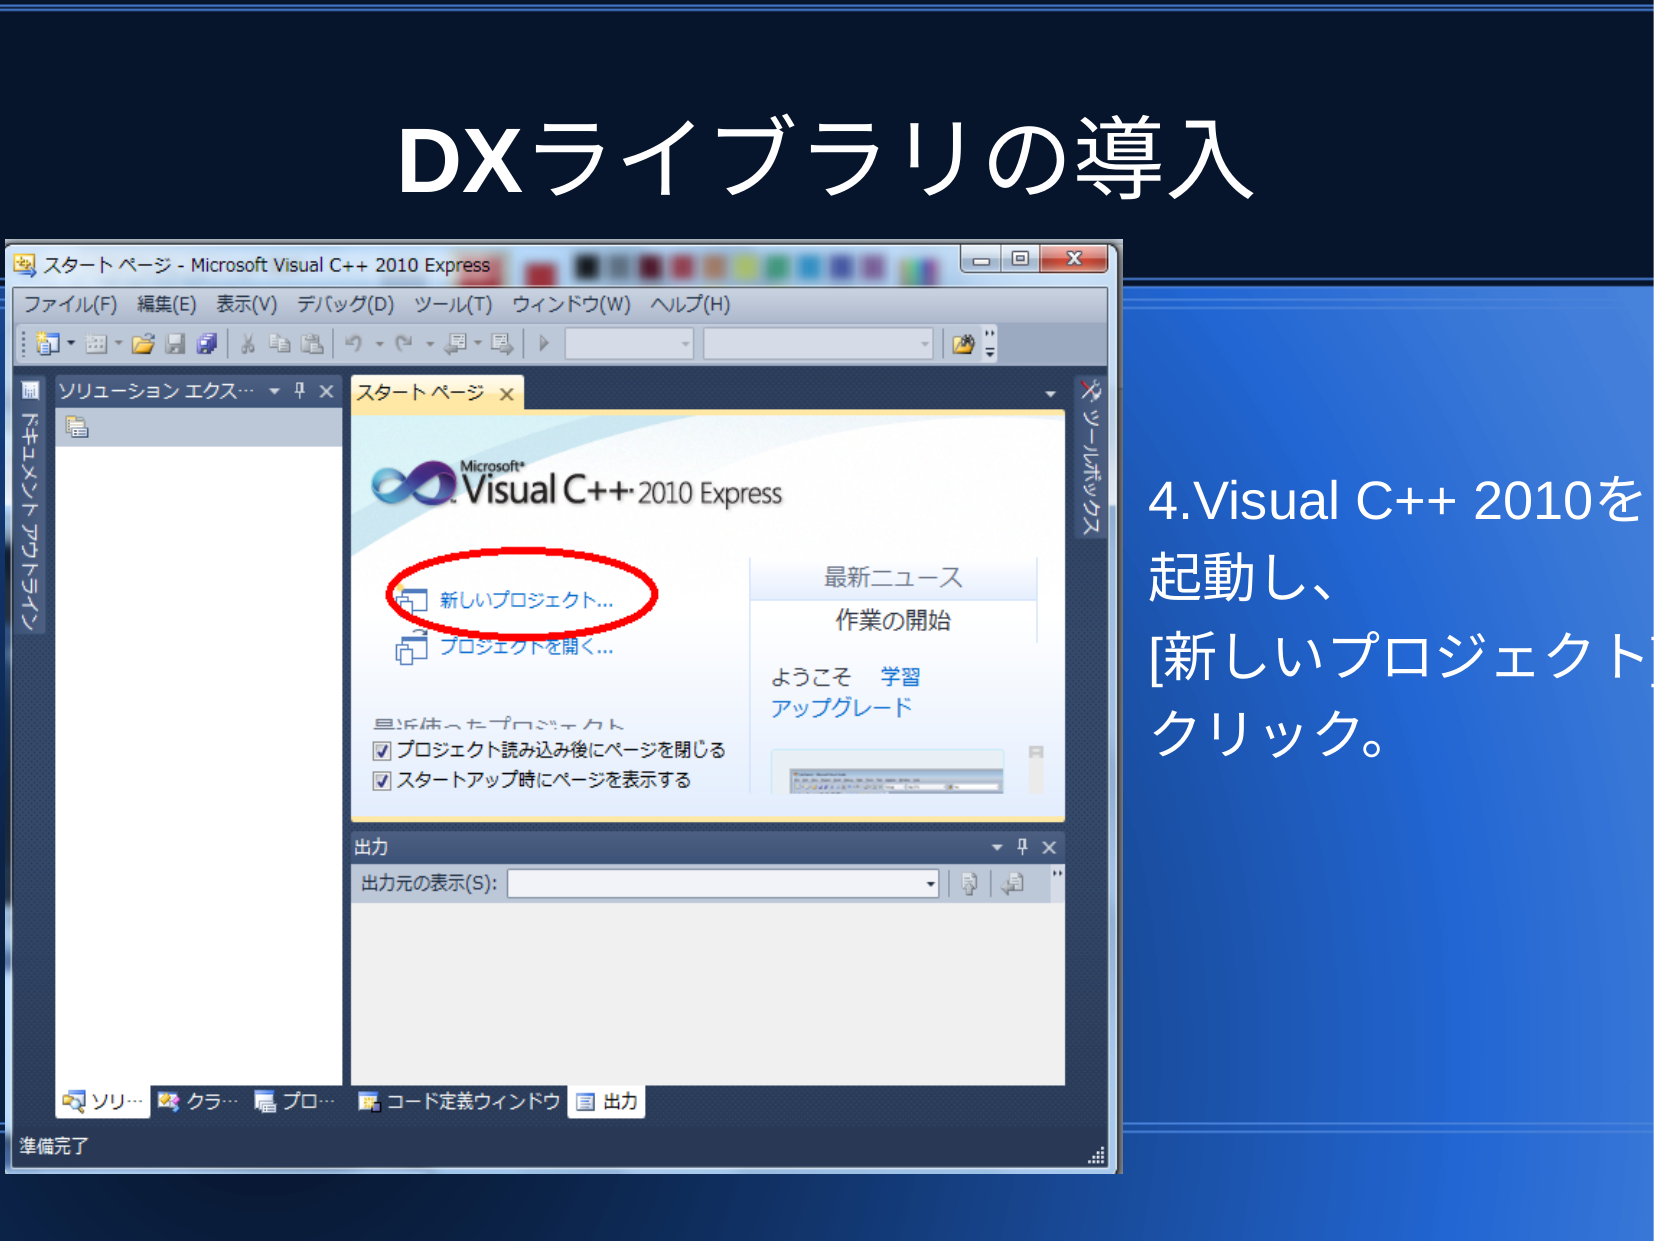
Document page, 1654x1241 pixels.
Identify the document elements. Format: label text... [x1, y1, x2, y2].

picture [0, 0, 1654, 1241]
title DXライブラリの導入 [82, 49, 1571, 257]
text_box 4.Visual C++ 2010を 起動し、 [新しいプロジェクト]を クリック。 [1133, 448, 1654, 687]
